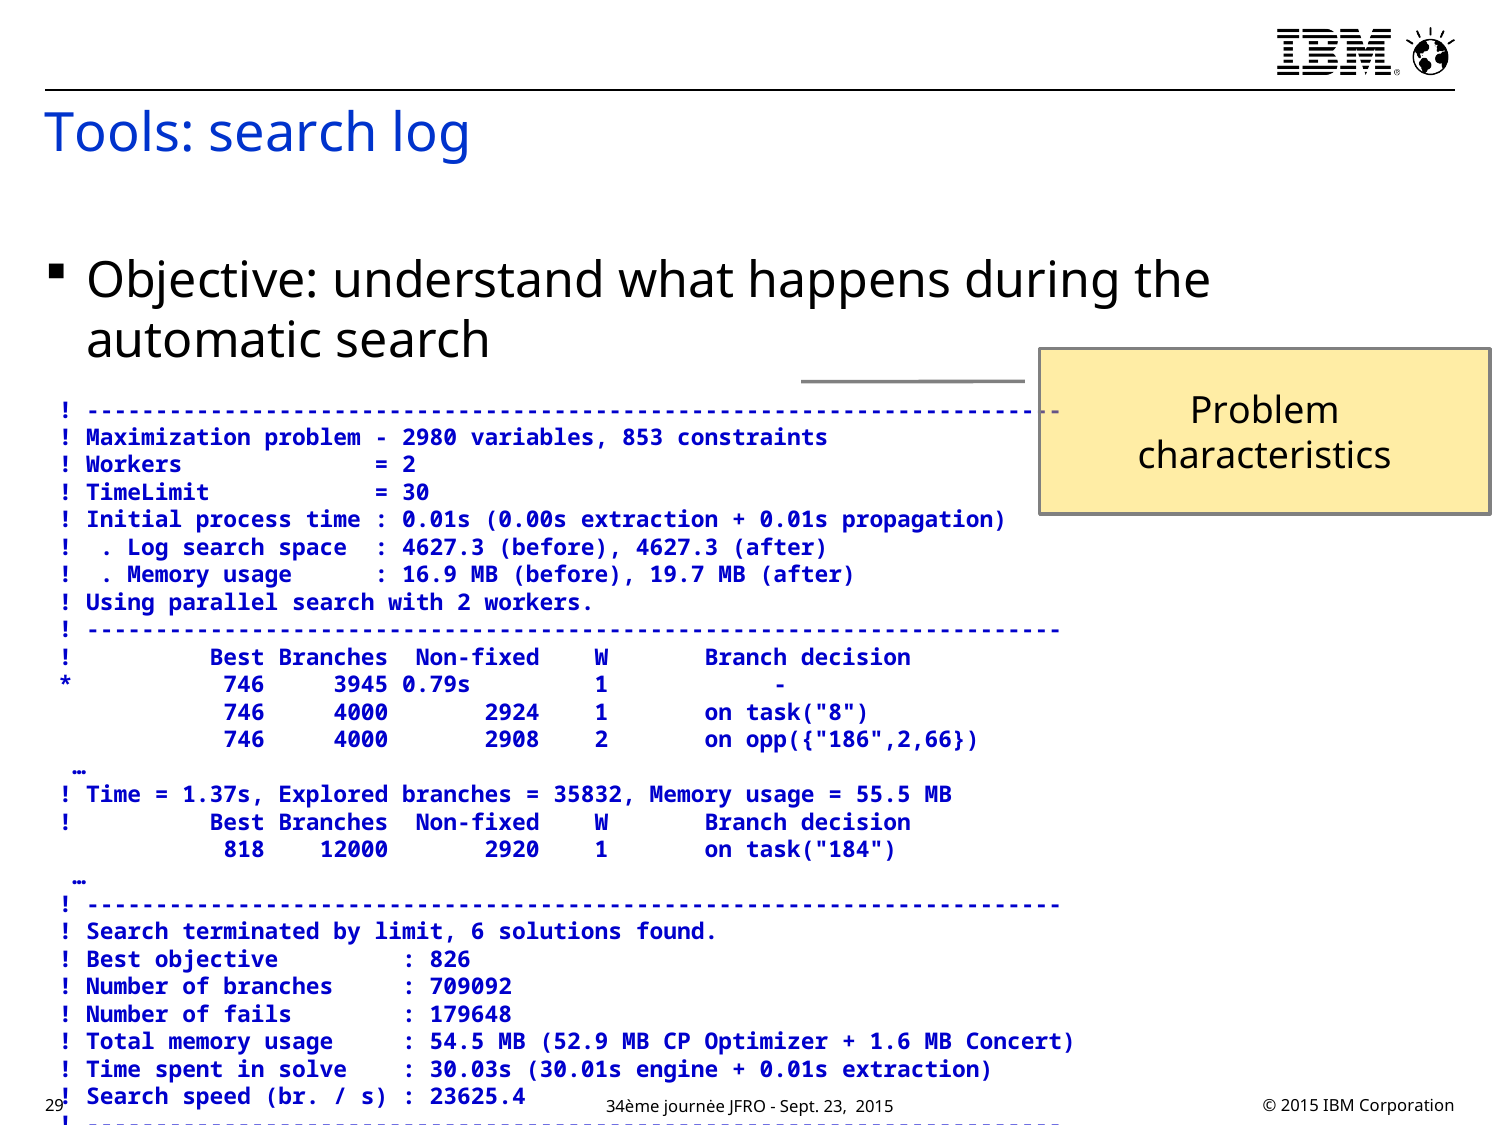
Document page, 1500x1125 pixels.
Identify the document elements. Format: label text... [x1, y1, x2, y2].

list Objective: understand what happens during the automatic search ! ----------------------------------------------------------------------- ! Maximization problem - 2980 variables, 853 constraints ! Workers = 2 ! TimeLimit = 30 ! Initial process time : 0.01s (0.00s extraction + 0.01s propagation) ! . Log search space : 4627.3 (before), 4627.3 (after) ! . Memory usage : 16.9 MB (before), 19.7 MB (after) ! Using parallel search with 2 workers. ! ----------------------------------------------------------------------- ! Best Branches Non-fixed W Branch decision * 746 3945 0.79s 1 - 746 4000 2924 1 on task("8") 746 4000 2908 2 on opp({"186",2,66}) … ! Time = 1.37s, Explored branches = 35832, Memory usage = 55.5 MB ! Best Branches Non-fixed W Branch decision 818 12000 2920 1 on task("184") … ! ----------------------------------------------------------------------- ! Search terminated by limit, 6 solutions found. ! Best objective : 826 ! Number of branches : 709092 ! Number of fails : 179648 ! Total memory usage : 54.5 MB (52.9 MB CP Optimizer + 1.6 MB Concert) ! Time spent in solve : 30.03s (30.01s engine + 0.01s extraction) ! Search speed (br. / s) : 23625.4 ! ----------------------------------------------------------------------- [29, 239, 1455, 1085]
title Tools: search log [29, 97, 1455, 203]
text_box Problem characteristics [1040, 349, 1490, 514]
picture [1260, 10, 1468, 90]
